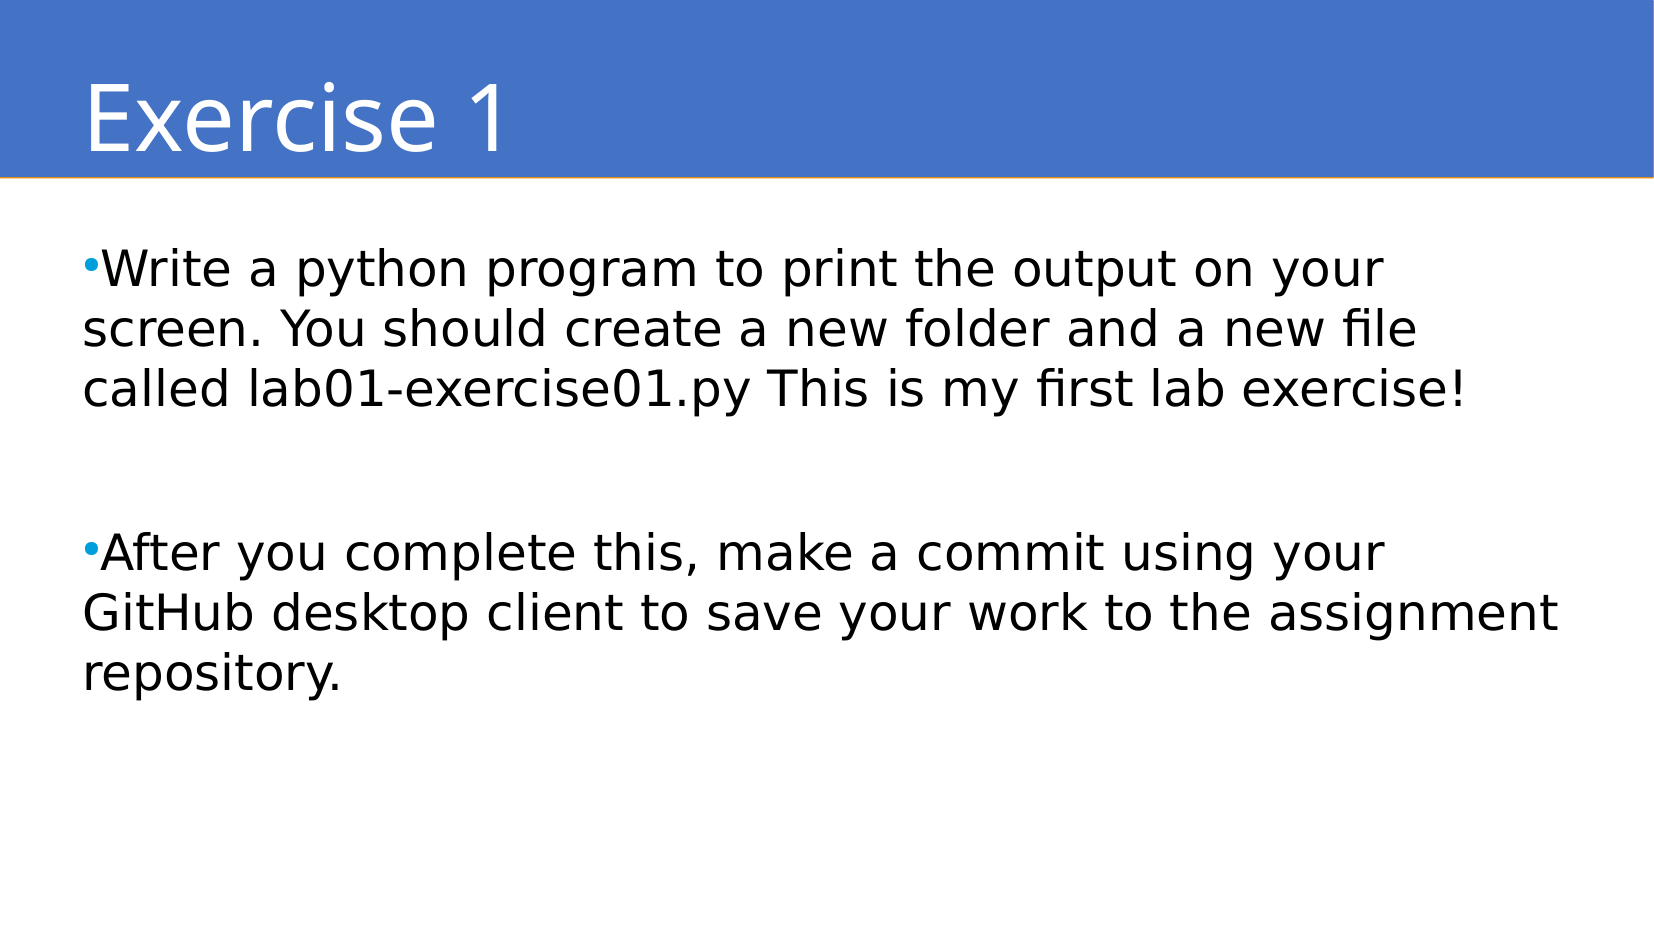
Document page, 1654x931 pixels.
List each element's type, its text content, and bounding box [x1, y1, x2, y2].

list Write a python program to print the output on your screen. You should create a new folder and a new file called lab01-exercise01.py This is my first lab exercise! After you complete this, make a commit using your GitHub desktop client to save your work to the assignment repository. [82, 236, 1563, 811]
title Exercise 1 [82, 14, 1571, 171]
